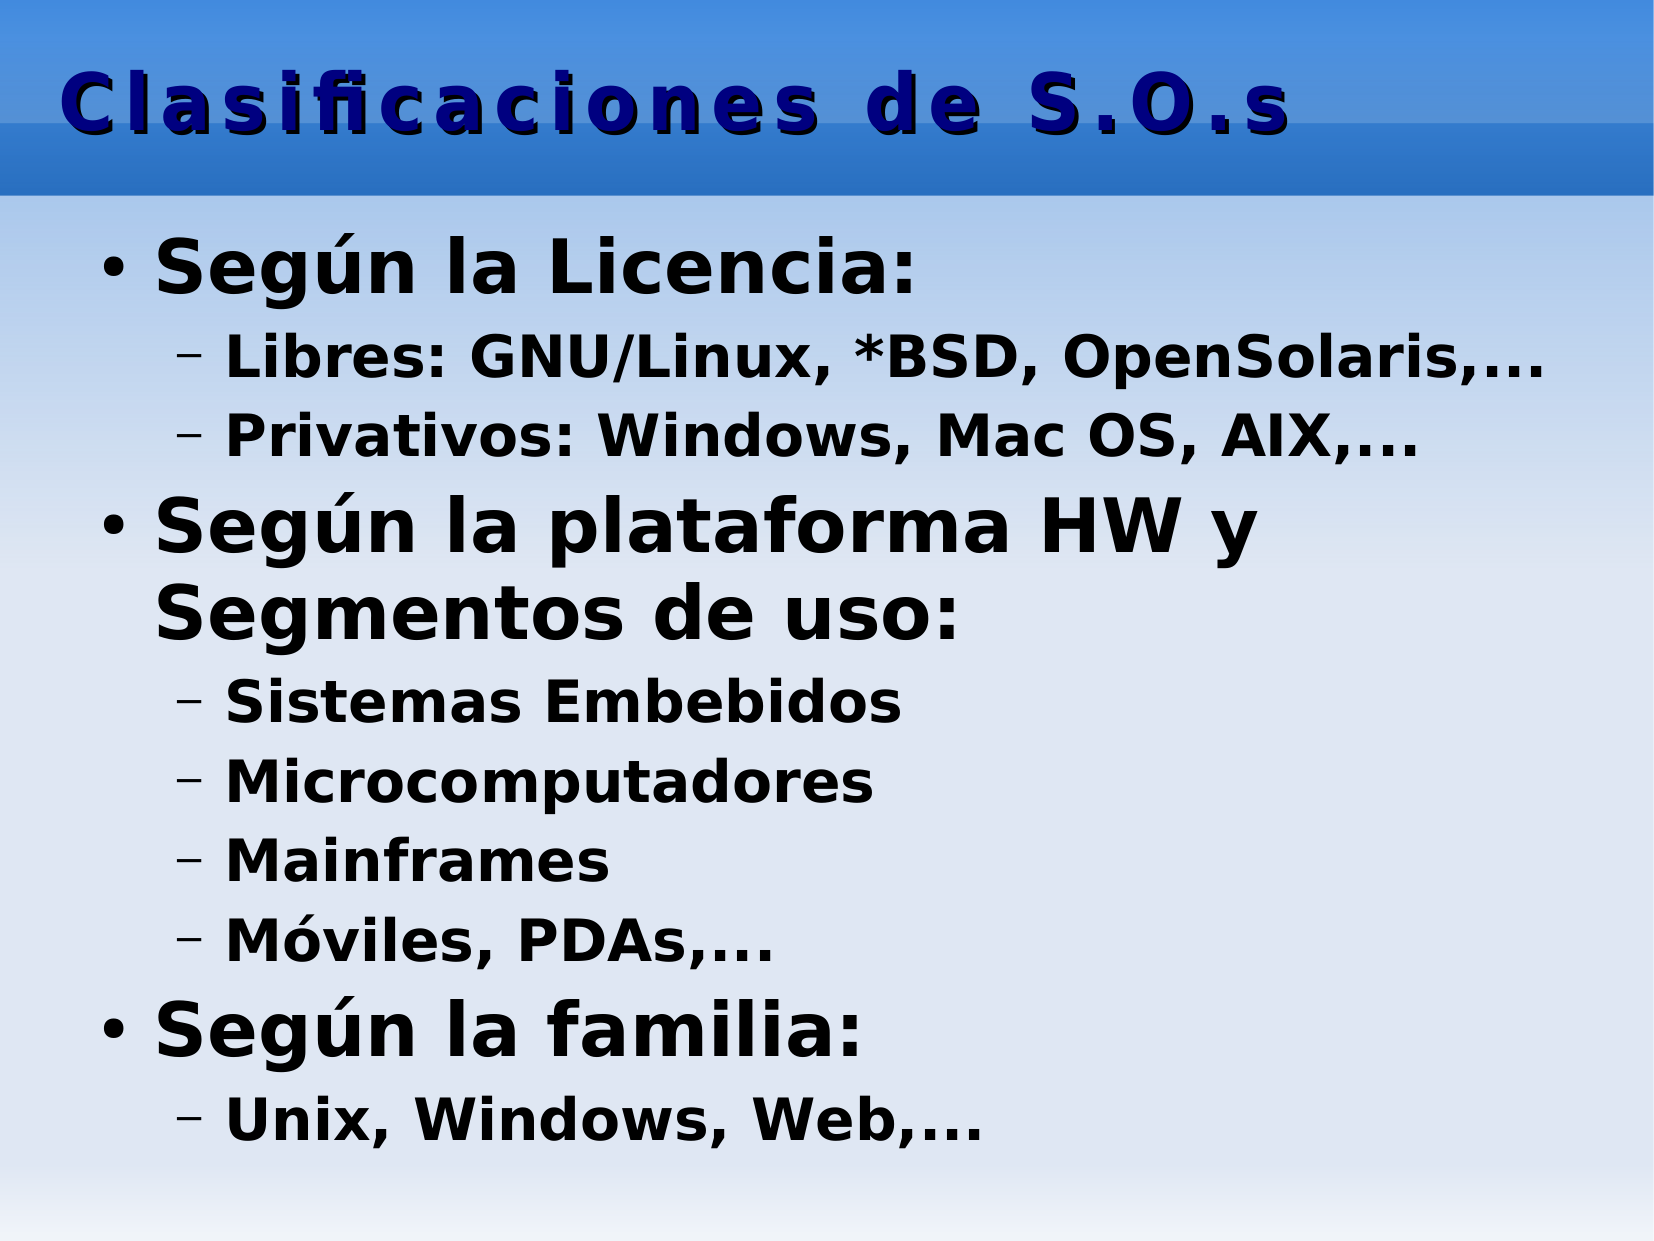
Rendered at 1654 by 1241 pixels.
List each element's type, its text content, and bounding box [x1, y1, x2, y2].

title Clasificaciones de S.O.s [59, 29, 1654, 178]
list Según la Licencia: Libres: GNU/Linux, *BSD, OpenSolaris,... Privativos: Windows, Mac OS, AIX,... Según la plataforma HW y Segmentos de uso: Sistemas Embebidos Microcomputadores Mainframes Móviles, PDAs,... Según la familia: Unix, Windows, Web,... [82, 224, 1625, 1154]
picture [0, 0, 1654, 1241]
